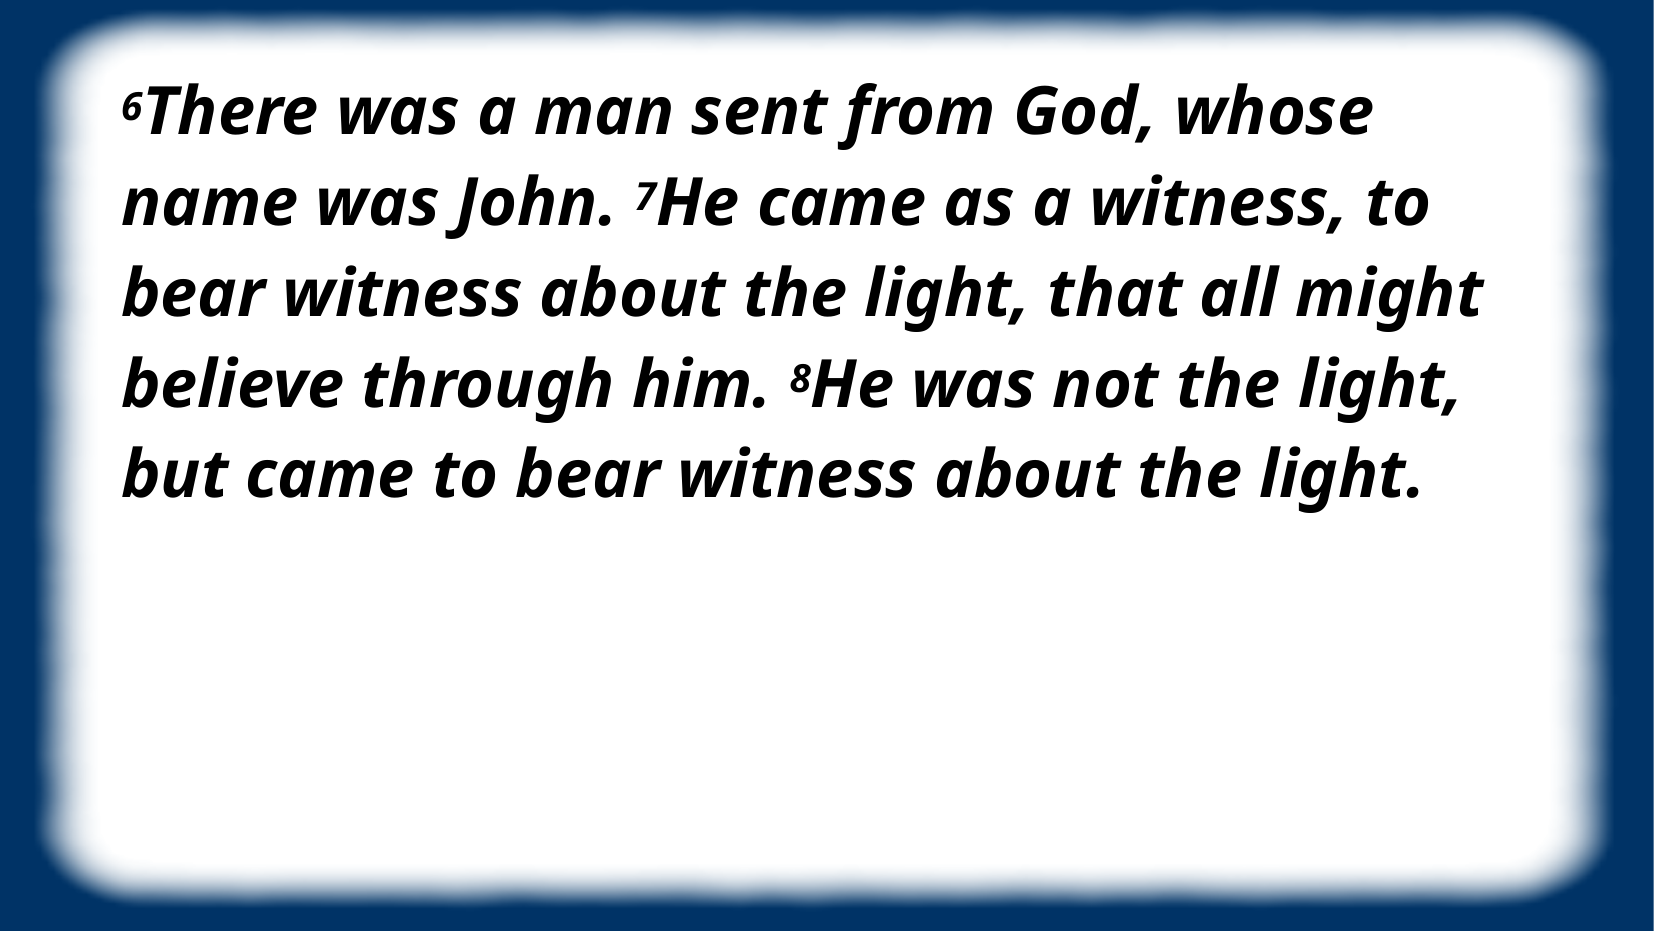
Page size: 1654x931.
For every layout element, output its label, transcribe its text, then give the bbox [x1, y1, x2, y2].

picture [0, 0, 1654, 931]
text_box 6There was a man sent from God, whose name was John. 7He came as a witness, to bear witness about the light, that all might believe through him. 8He was not the light, but came to bear witness about the light. [106, 56, 1562, 515]
